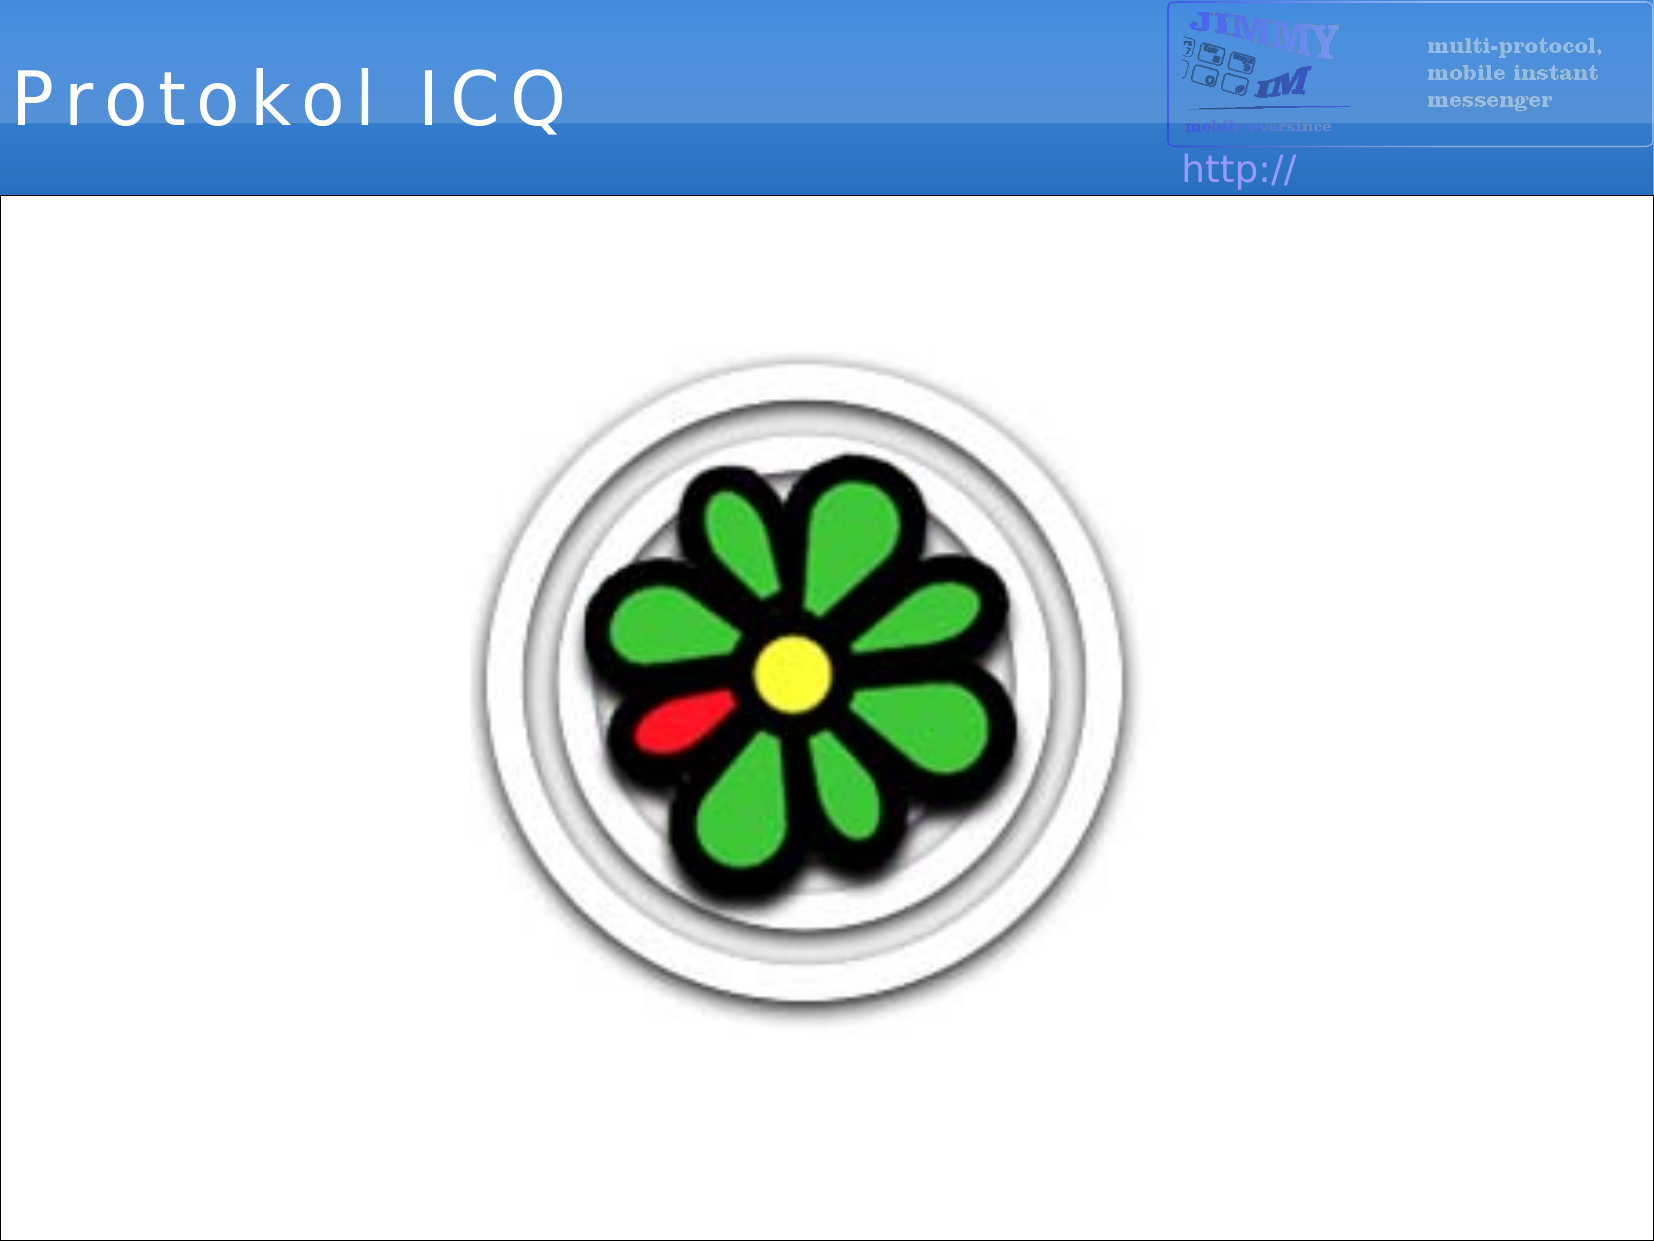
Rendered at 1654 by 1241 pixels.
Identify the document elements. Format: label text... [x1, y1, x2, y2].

text_box [0, 195, 1654, 1241]
title Protokol ICQ [11, 7, 1167, 192]
picture [470, 351, 1156, 1035]
picture [0, 0, 1654, 195]
